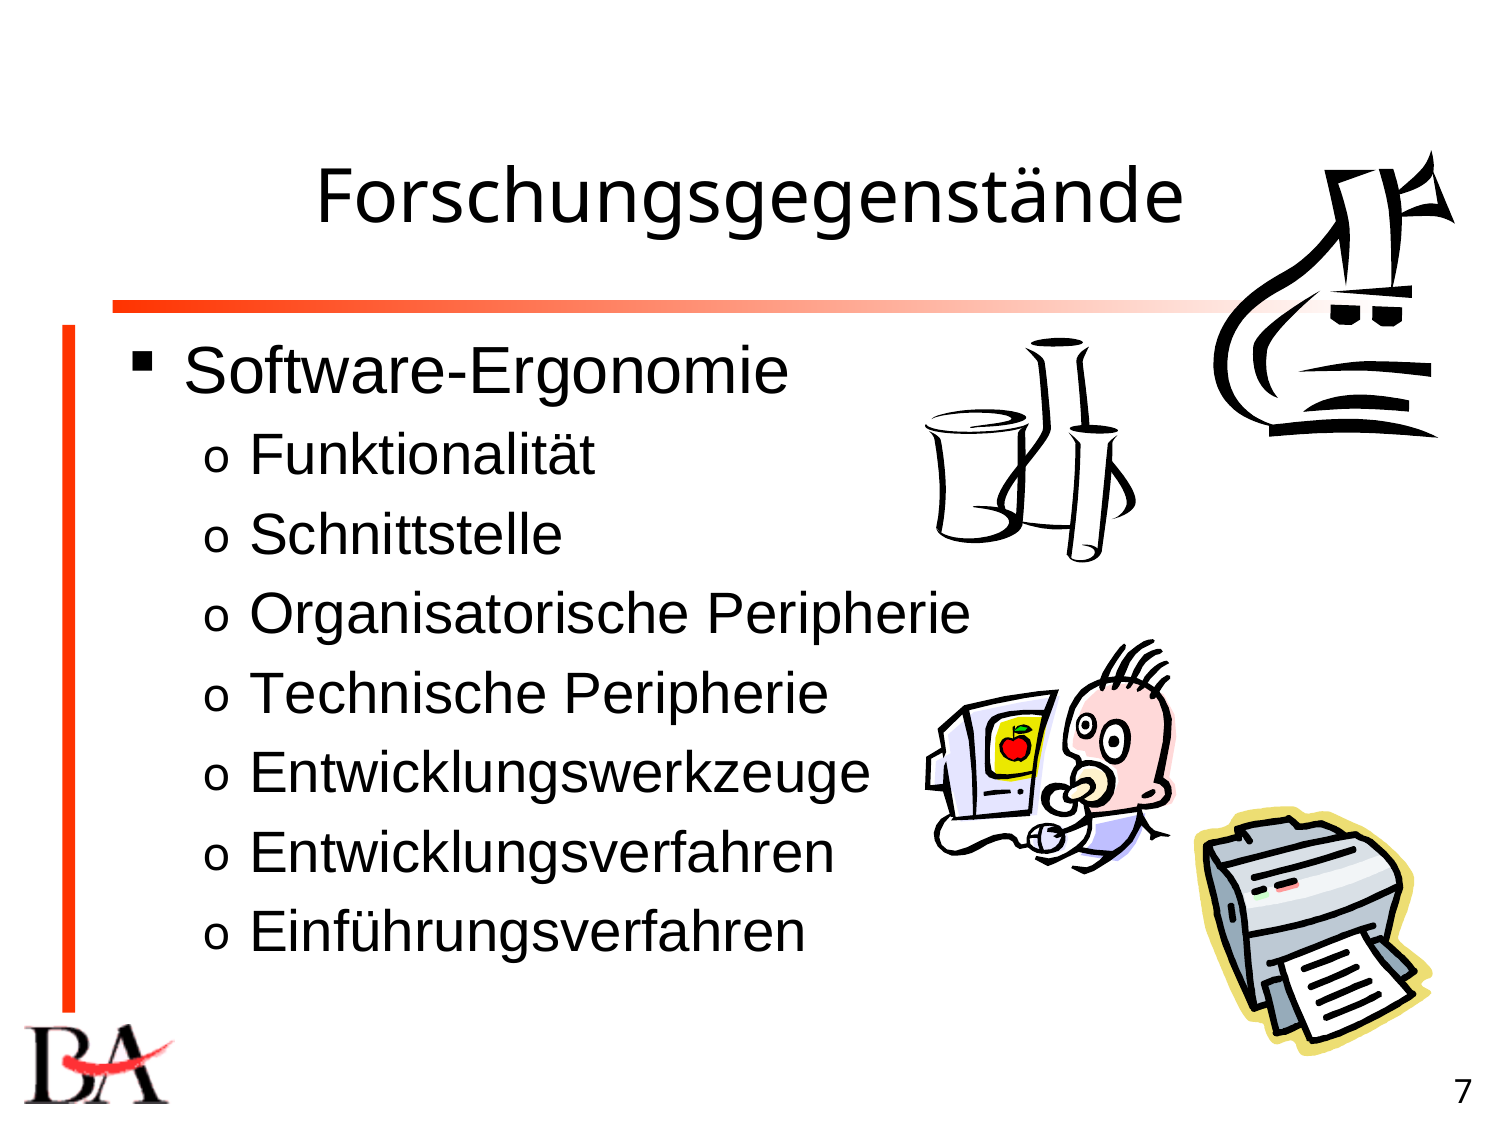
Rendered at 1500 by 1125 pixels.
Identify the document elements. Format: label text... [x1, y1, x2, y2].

picture [1187, 800, 1440, 1063]
picture [1212, 149, 1455, 438]
picture [924, 637, 1179, 877]
list Software-Ergonomie Funktionalität Schnittstelle Organisatorische Peripherie Technische Peripherie Entwicklungswerkzeuge Entwicklungsverfahren Einführungsverfahren [112, 324, 1388, 1051]
title Forschungsgegenstände [112, 99, 1388, 288]
picture [924, 337, 1139, 563]
picture [24, 1024, 175, 1104]
